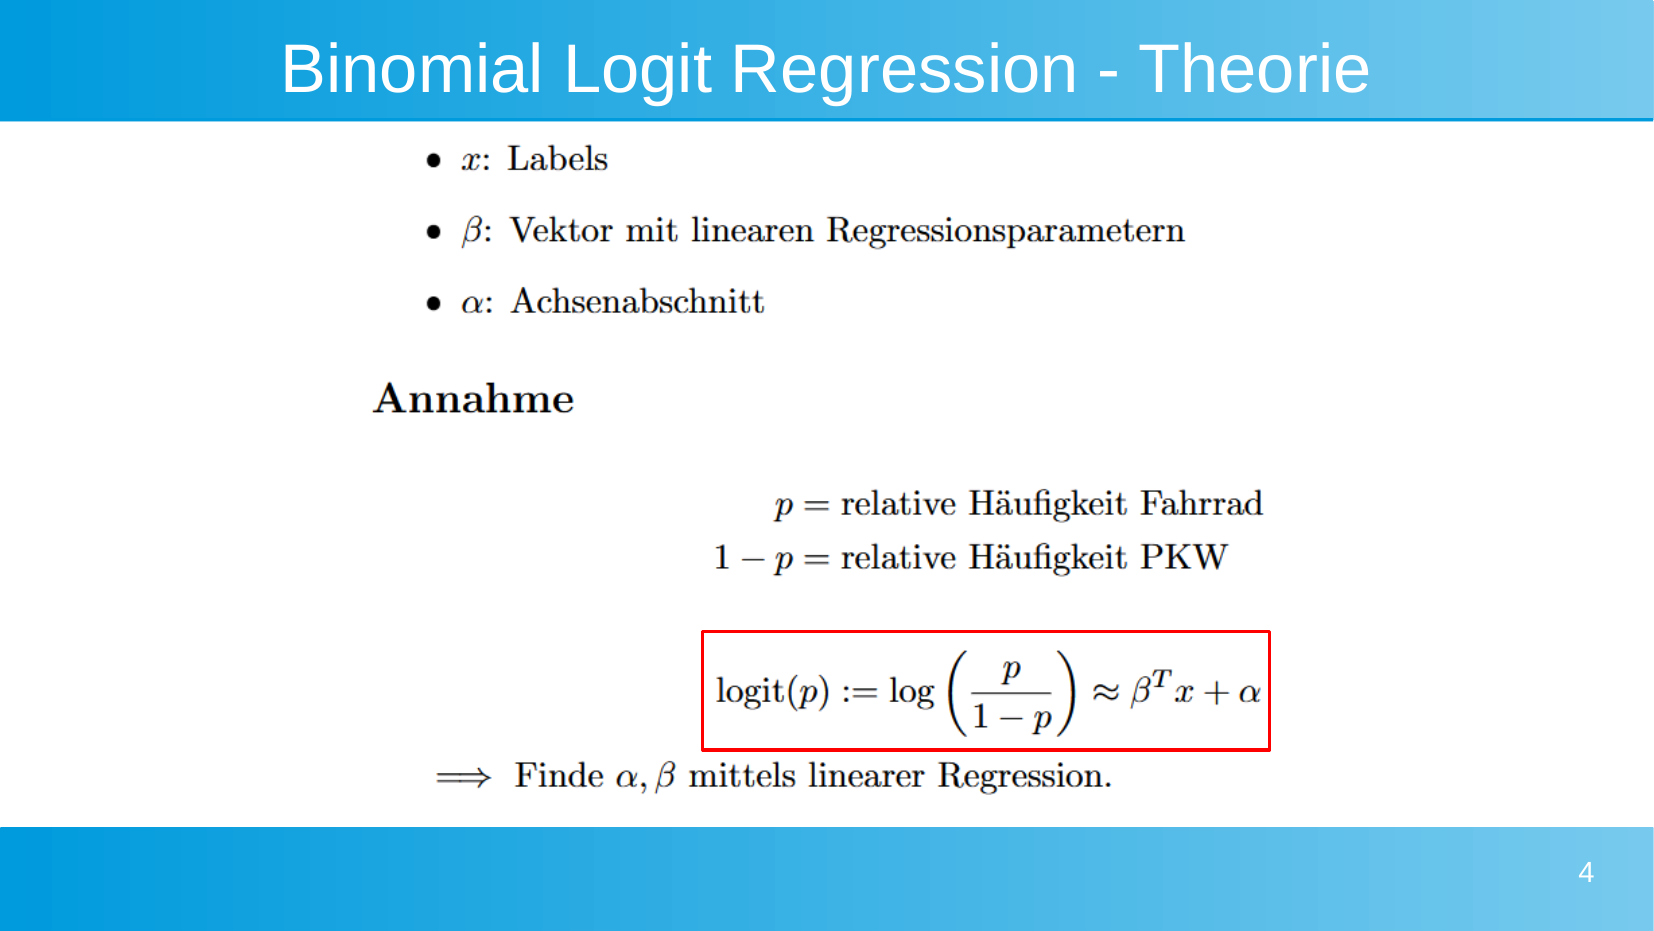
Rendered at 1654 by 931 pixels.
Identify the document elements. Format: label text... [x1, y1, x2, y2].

picture [365, 127, 1289, 803]
title Binomial Logit Regression - Theorie [59, 29, 1595, 108]
